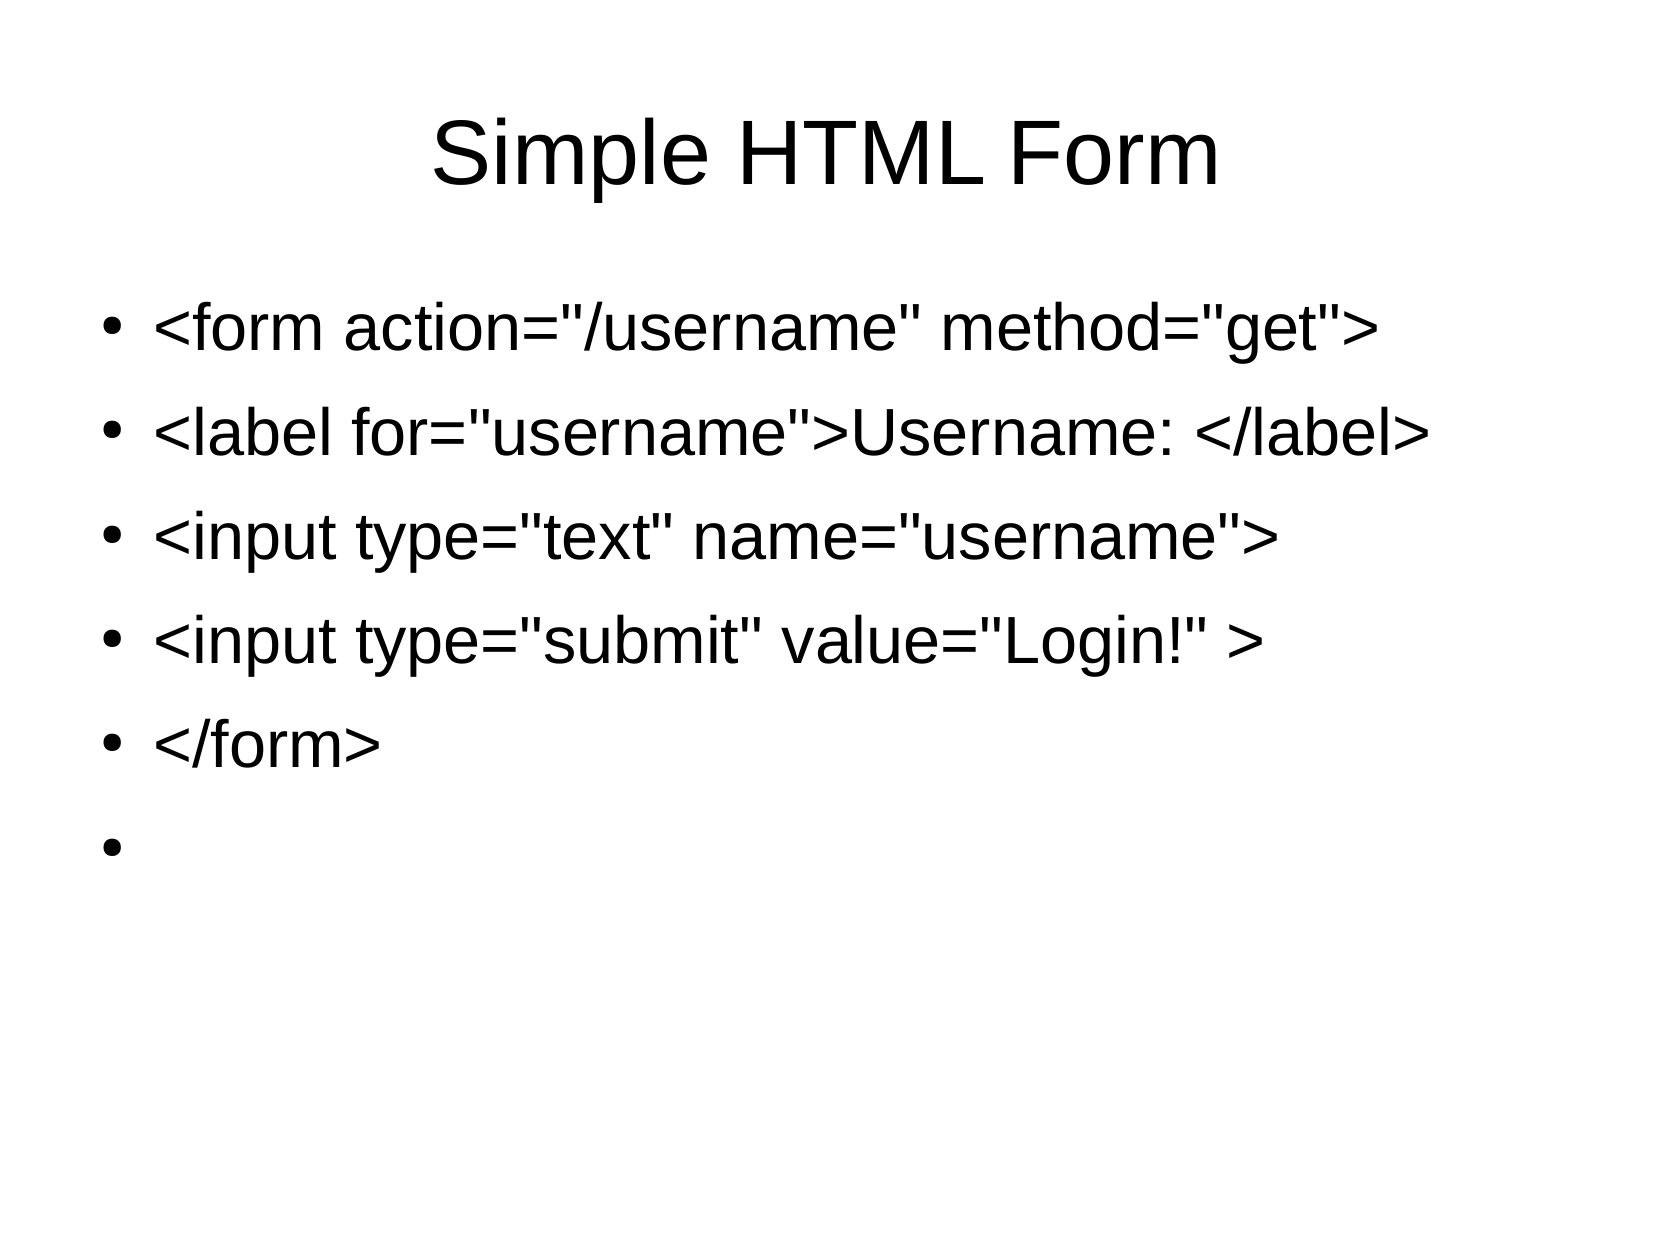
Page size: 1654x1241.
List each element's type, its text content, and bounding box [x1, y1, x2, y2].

list <form action="/username" method="get"> <label for="username">Username: </label> <input type="text" name="username"> <input type="submit" value="Login!" > </form> [82, 290, 1571, 1010]
title Simple HTML Form [82, 49, 1571, 257]
